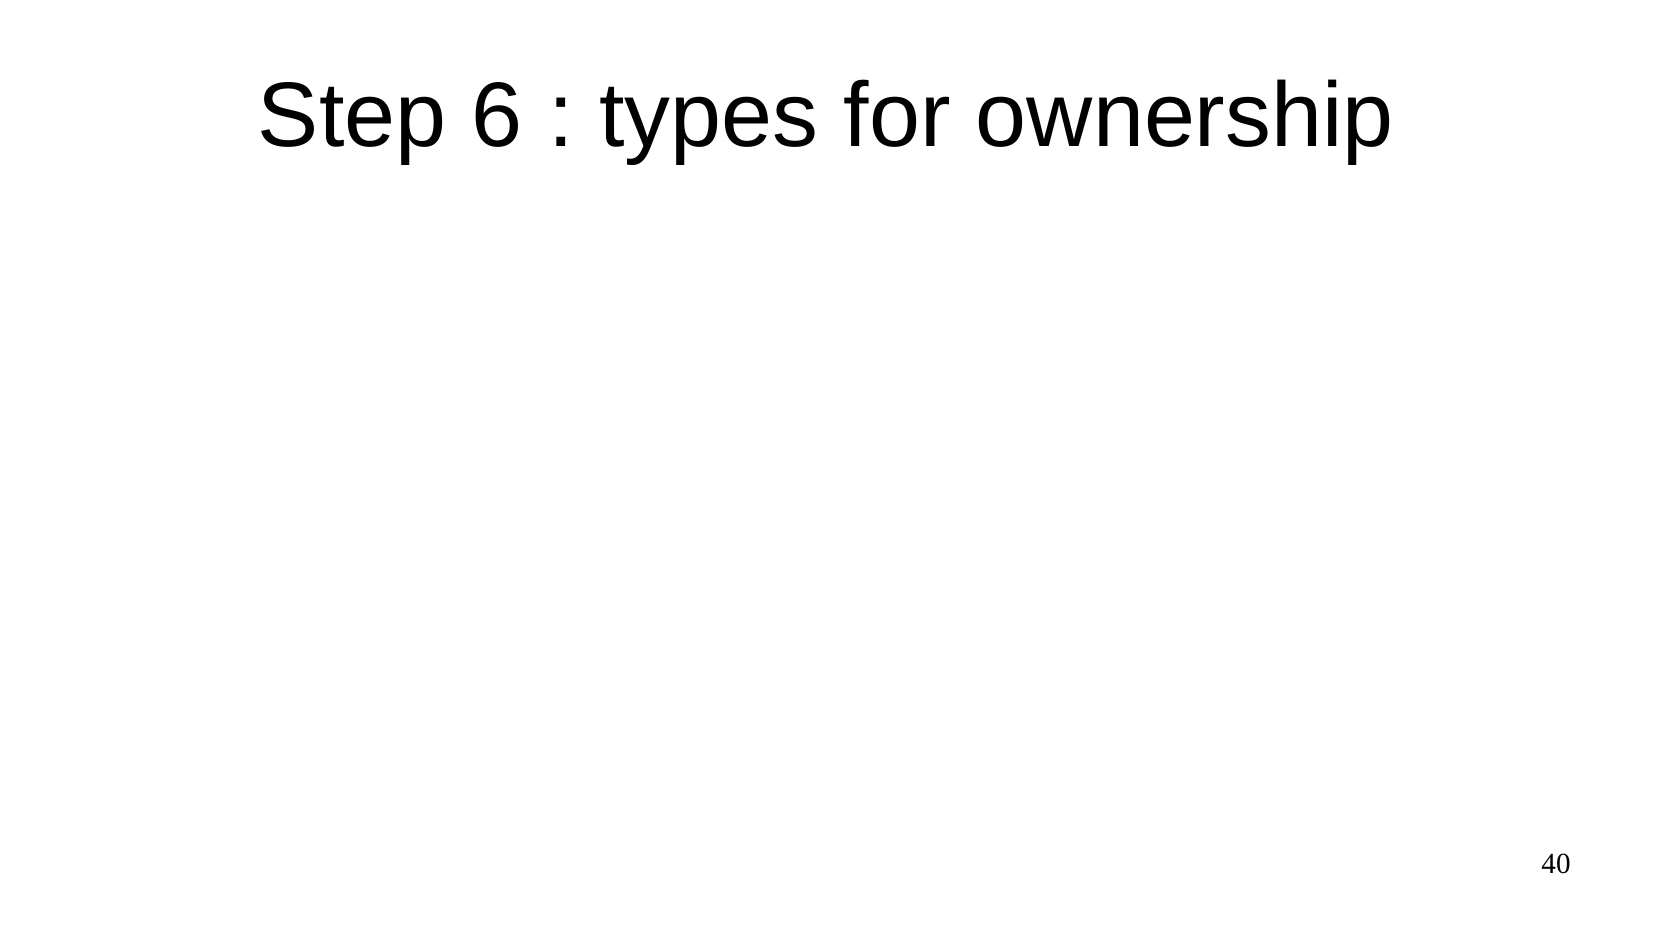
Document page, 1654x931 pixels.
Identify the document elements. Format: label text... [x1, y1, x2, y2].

title Step 6 : types for ownership [82, 37, 1571, 193]
